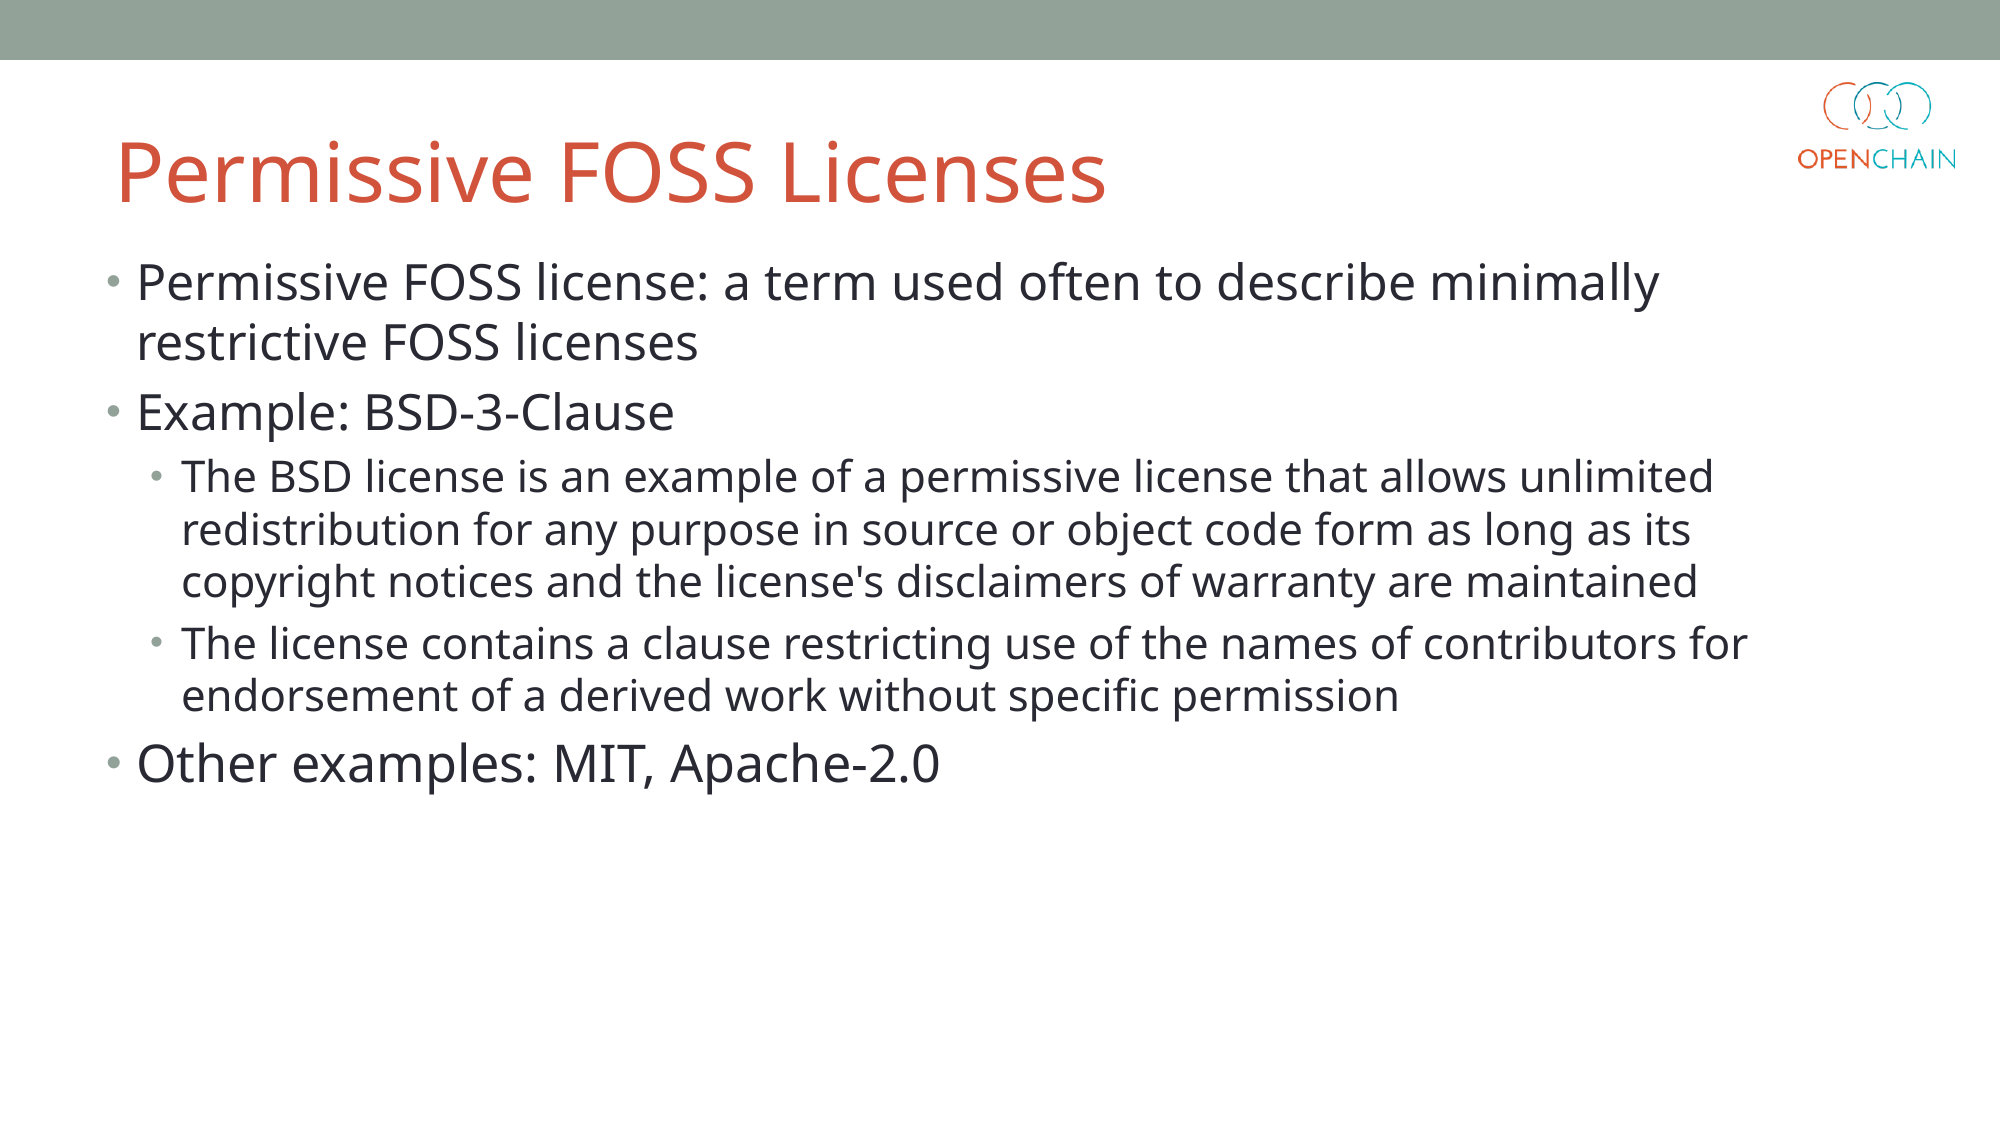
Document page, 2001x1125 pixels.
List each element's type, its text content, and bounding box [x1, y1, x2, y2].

text_box Permissive FOSS license: a term used often to describe minimally restrictive FOSS licenses Example: BSD-3-Clause The BSD license is an example of a permissive license that allows unlimited redistribution for any purpose in source or object code form as long as its copyright notices and the license's disclaimers of warranty are maintained The license contains a clause restricting use of the names of contributors for endorsement of a derived work without specific permission Other examples: MIT, Apache-2.0 [91, 243, 1863, 1093]
text_box Permissive FOSS Licenses [99, 87, 1900, 250]
picture [1798, 82, 1955, 169]
